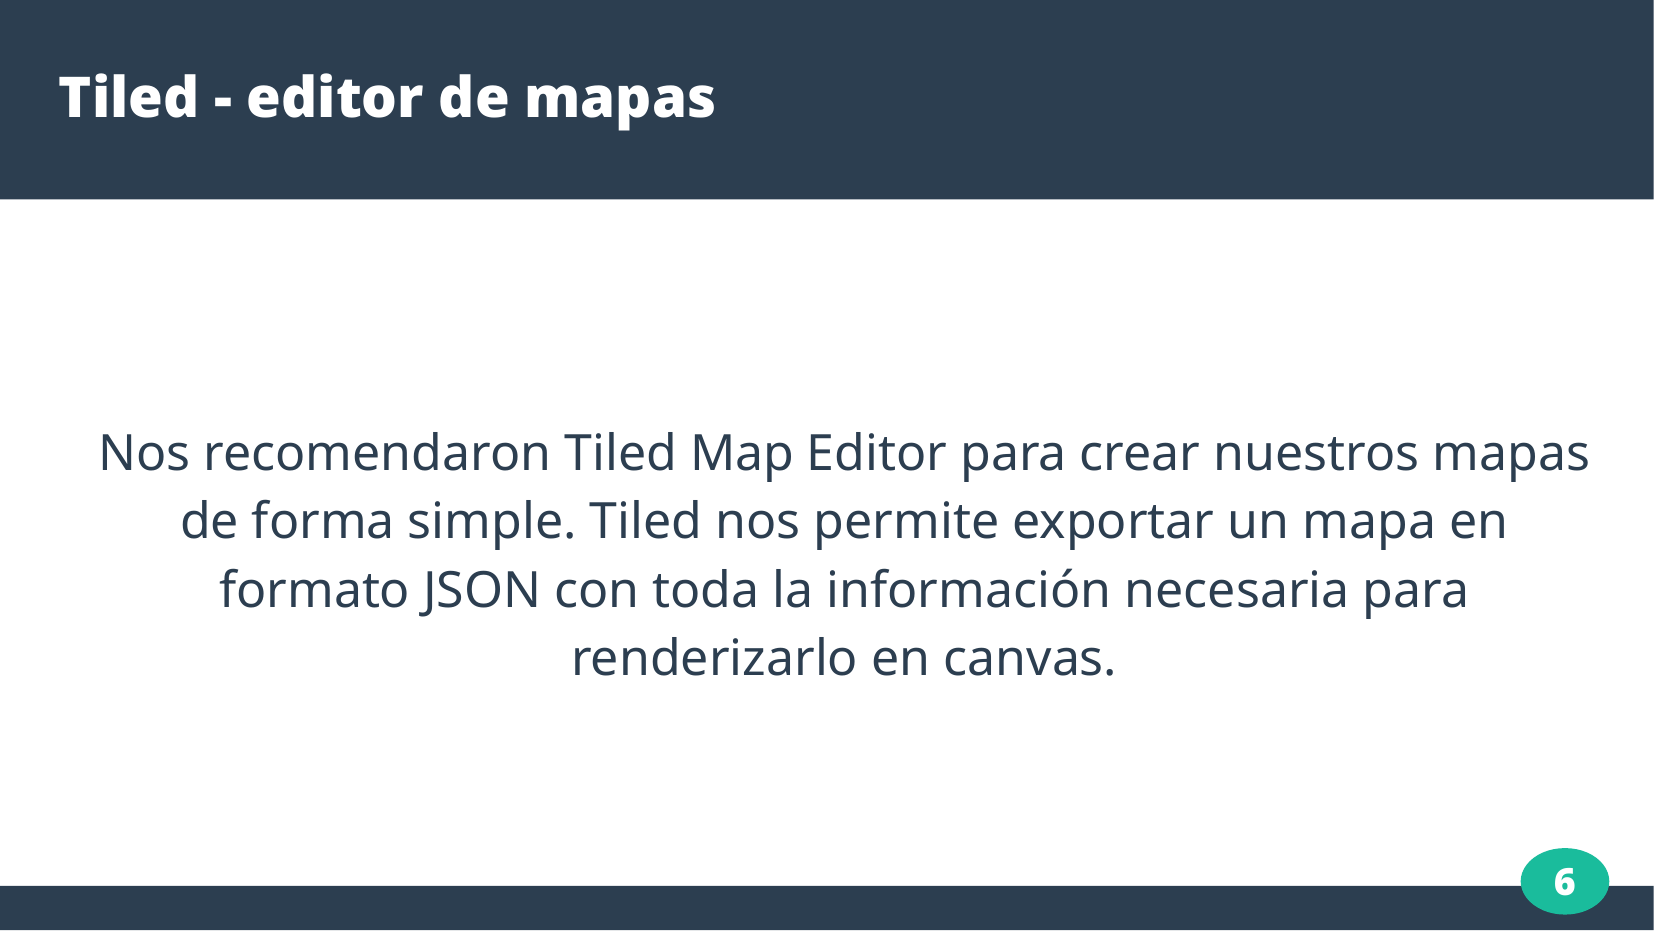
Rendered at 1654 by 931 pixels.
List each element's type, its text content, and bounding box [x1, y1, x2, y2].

title Tiled - editor de mapas [59, 37, 1595, 155]
subtitle Nos recomendaron Tiled Map Editor para crear nuestros mapas de forma simple. Tiled nos permite exportar un mapa en formato JSON con toda la información necesaria para renderizarlo en canvas. [59, 243, 1595, 864]
